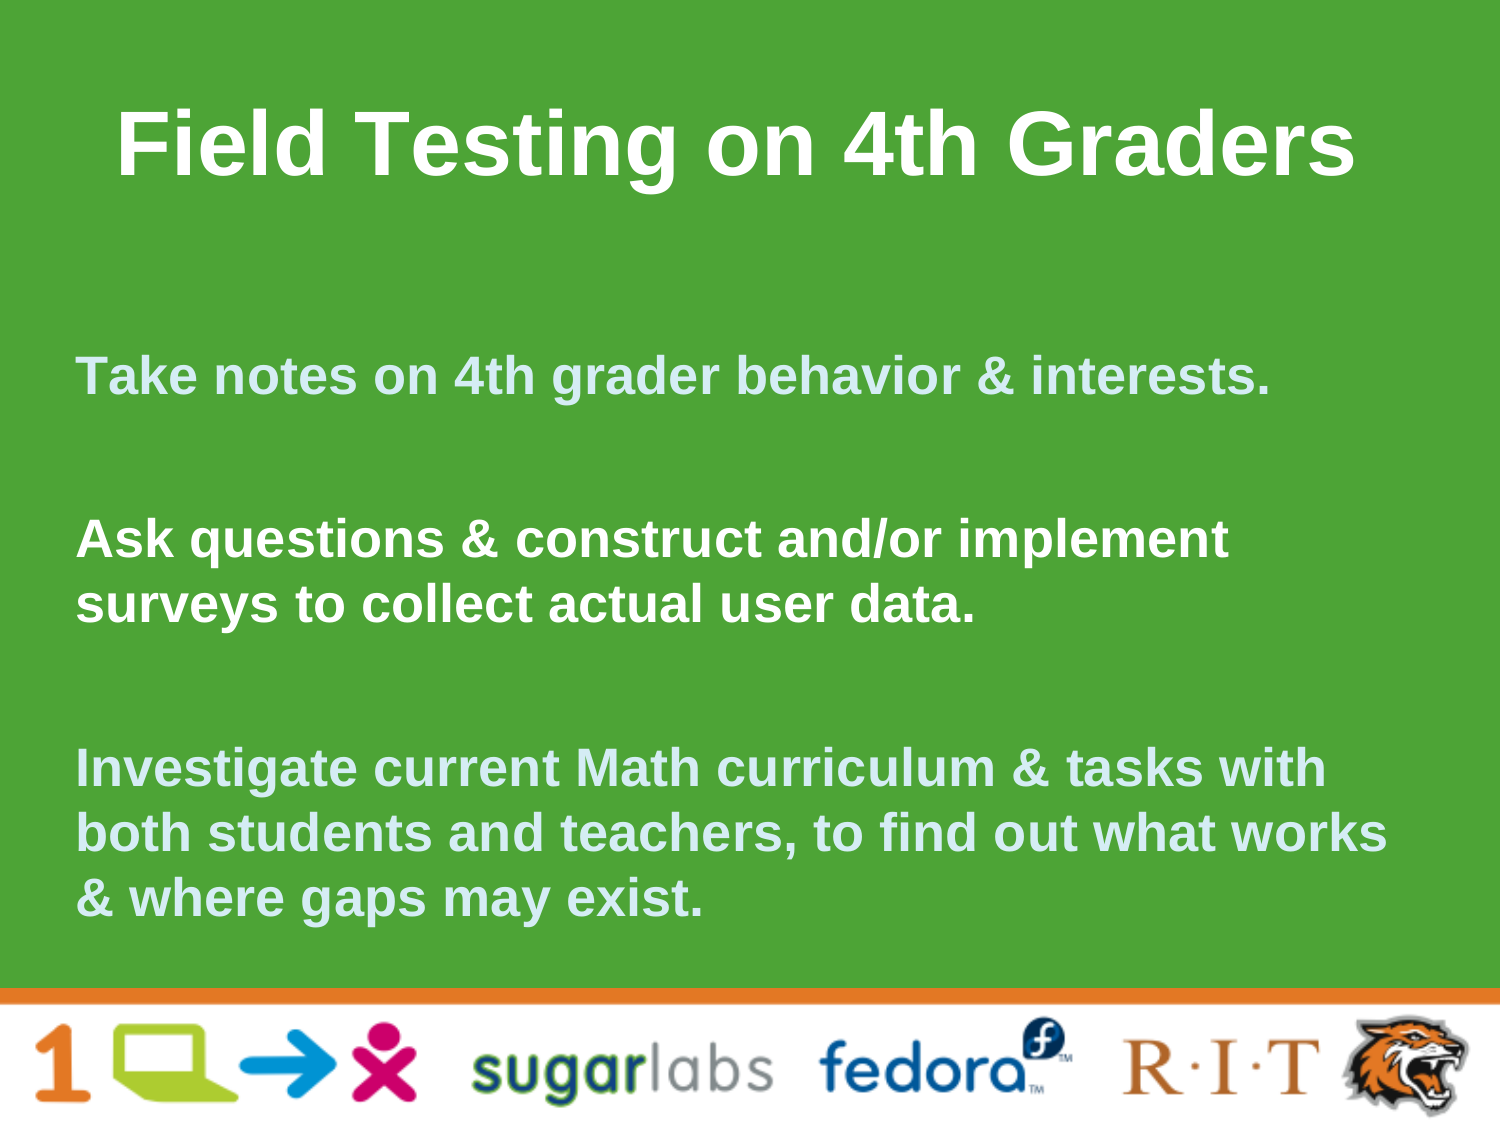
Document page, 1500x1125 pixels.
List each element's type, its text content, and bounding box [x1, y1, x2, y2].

picture [0, 988, 1500, 1125]
subtitle Take notes on 4th grader behavior & interests. Ask questions & construct and/or implement surveys to collect actual user data. Investigate current Math curriculum & tasks with both students and teachers, to find out what works & where gaps may exist. [75, 262, 1426, 1005]
title Field Testing on 4th Graders [75, 45, 1426, 233]
